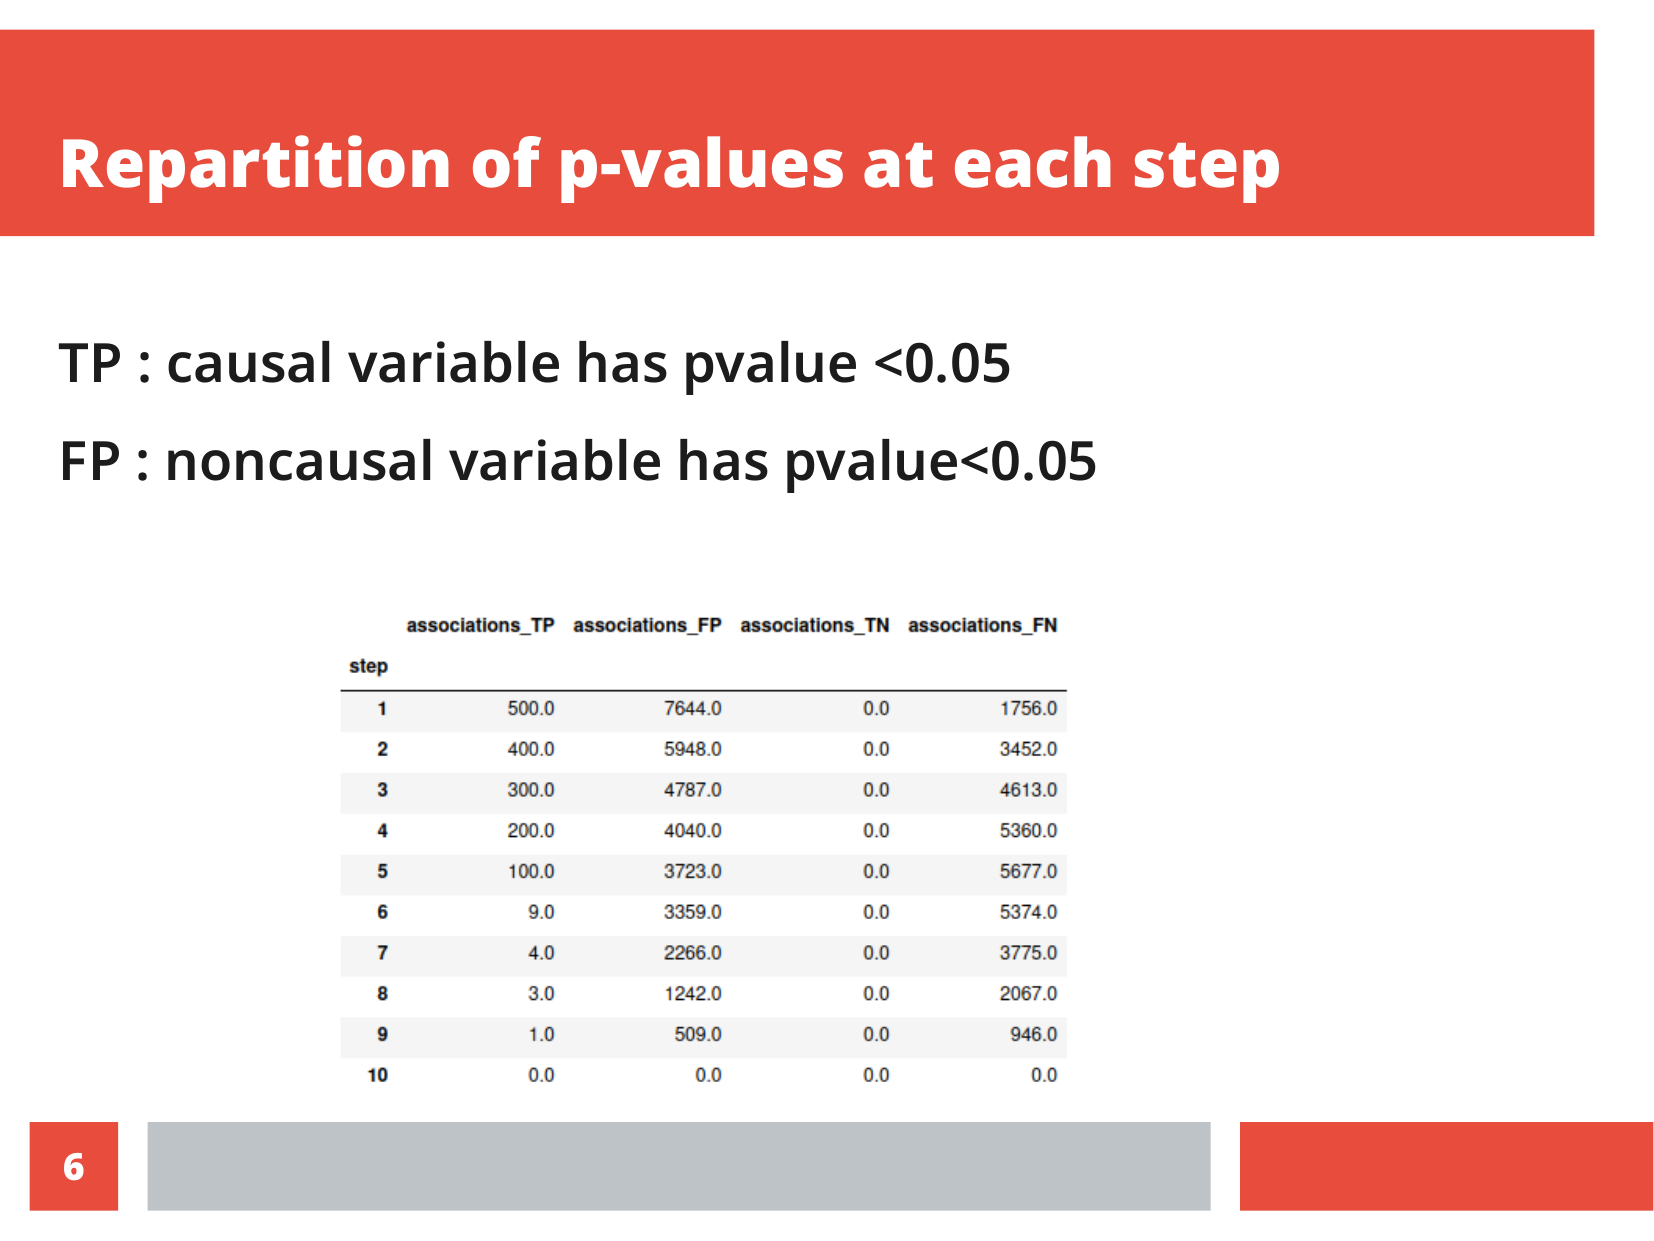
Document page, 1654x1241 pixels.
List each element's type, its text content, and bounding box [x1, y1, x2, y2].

picture [330, 615, 1075, 1093]
title Repartition of p-values at each step [59, 59, 1595, 207]
list TP : causal variable has pvalue <0.05 FP : noncausal variable has pvalue<0.05 [59, 324, 1565, 1093]
